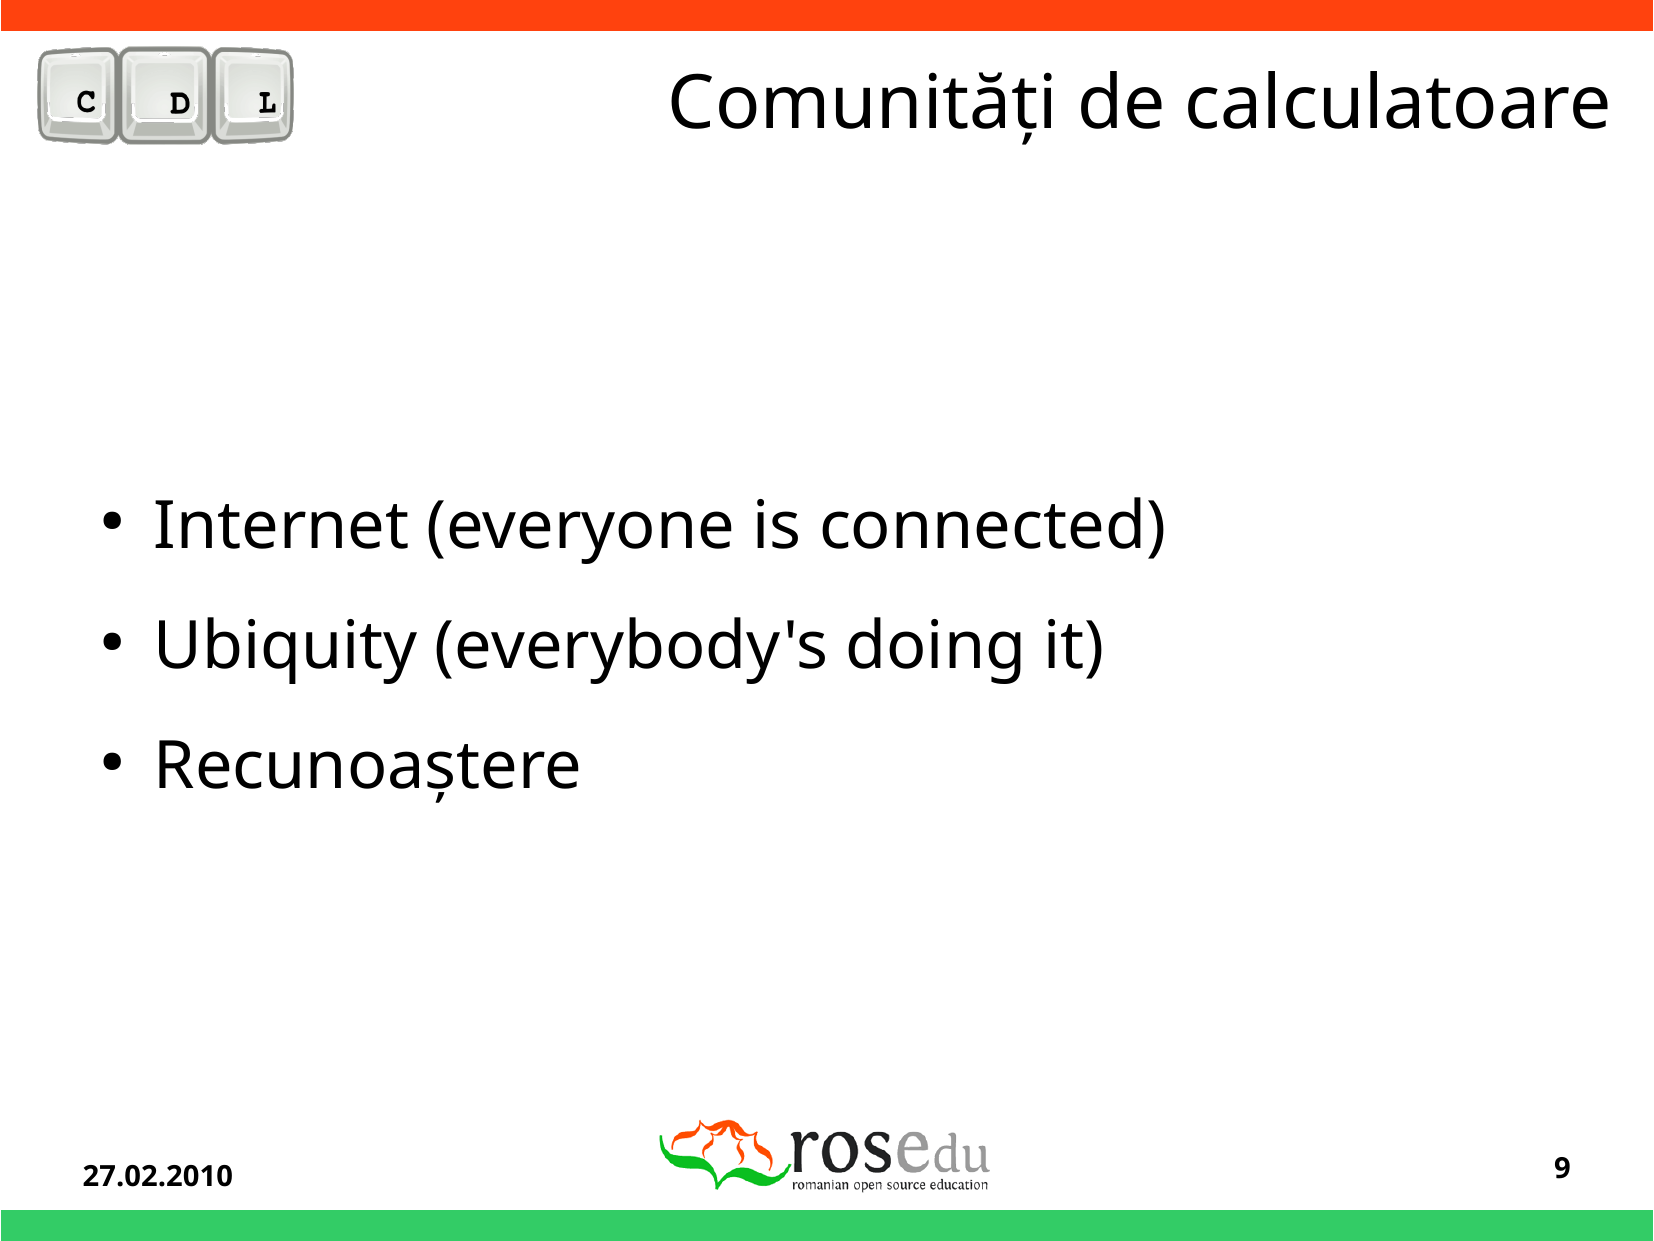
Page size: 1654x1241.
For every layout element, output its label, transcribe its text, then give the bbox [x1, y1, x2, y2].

picture [37, 46, 294, 145]
picture [656, 1104, 1005, 1209]
list Internet (everyone is connected) Ubiquity (everybody's doing it) Recunoaștere [82, 182, 1571, 1104]
title Comunități de calculatoare [300, 52, 1613, 146]
